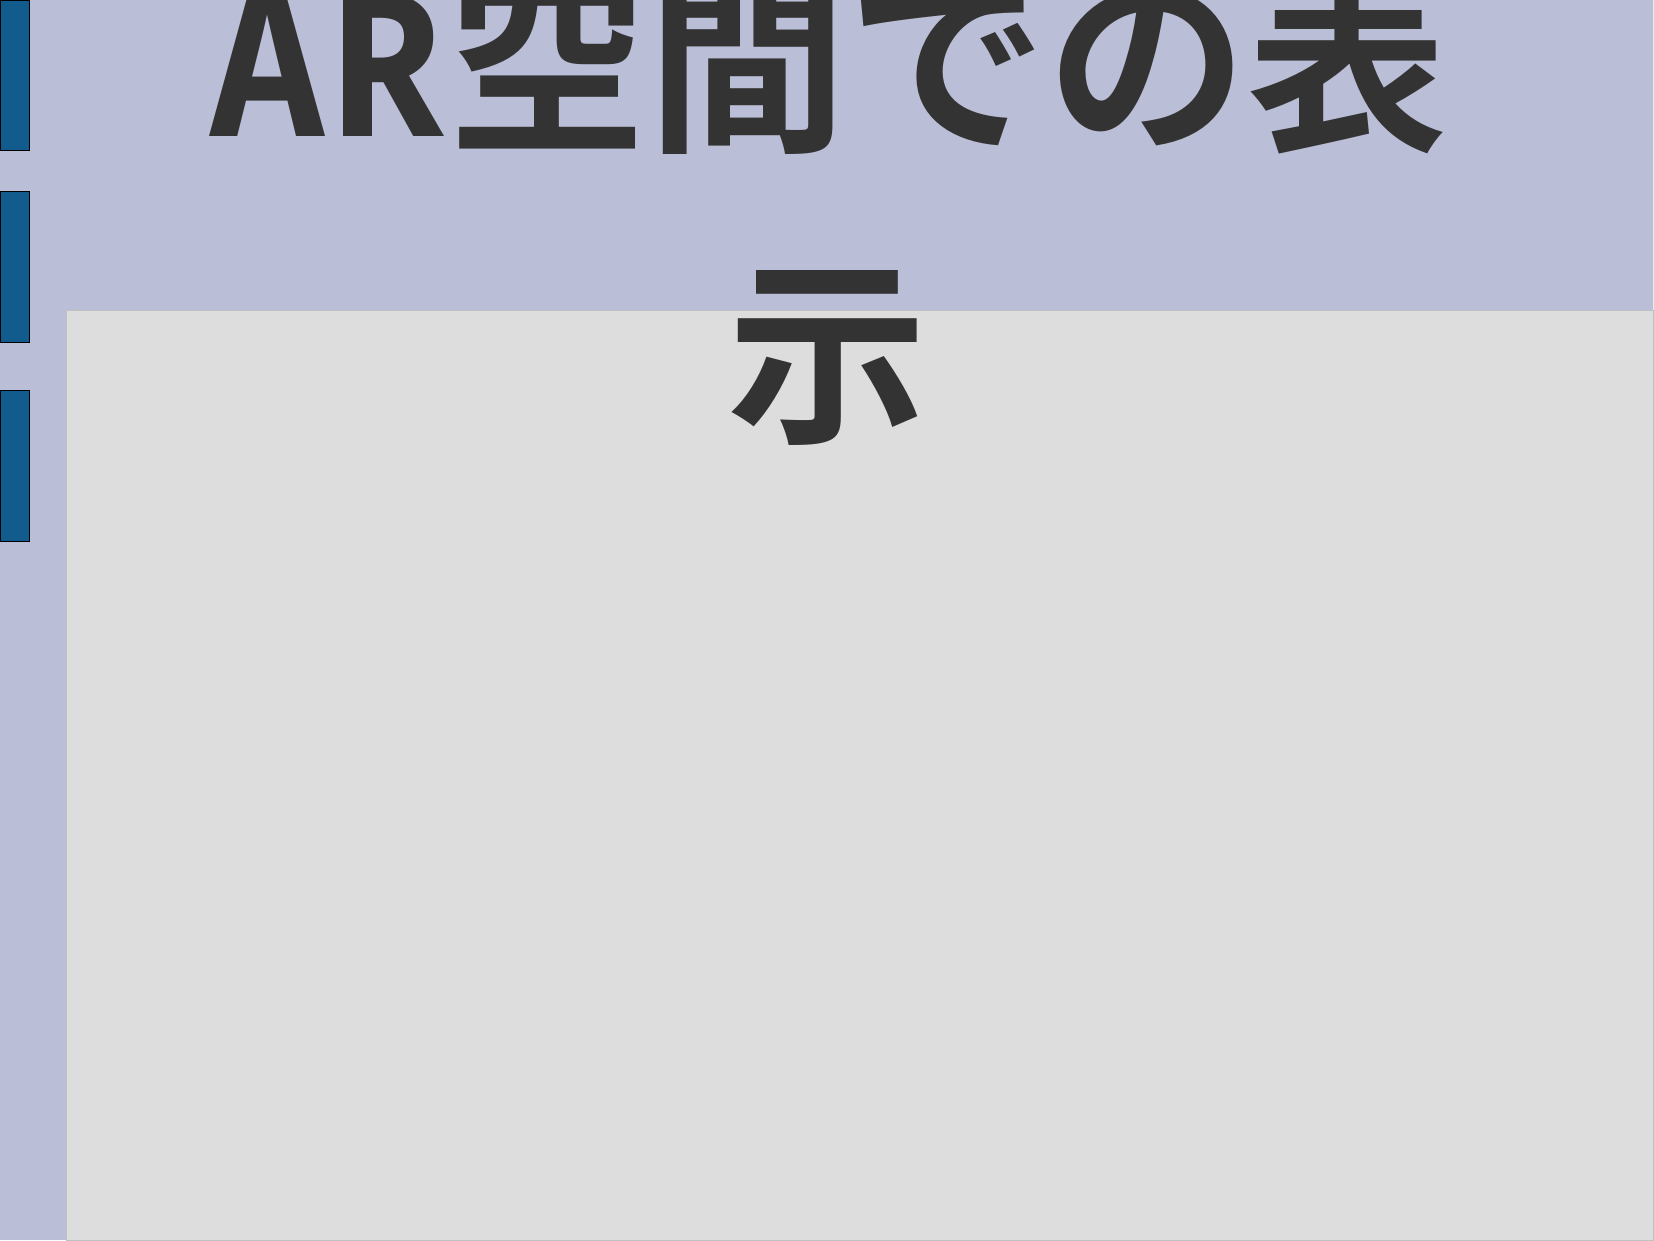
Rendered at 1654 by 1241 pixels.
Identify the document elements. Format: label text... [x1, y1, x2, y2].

title AR空間での表示 [121, 94, 1534, 295]
